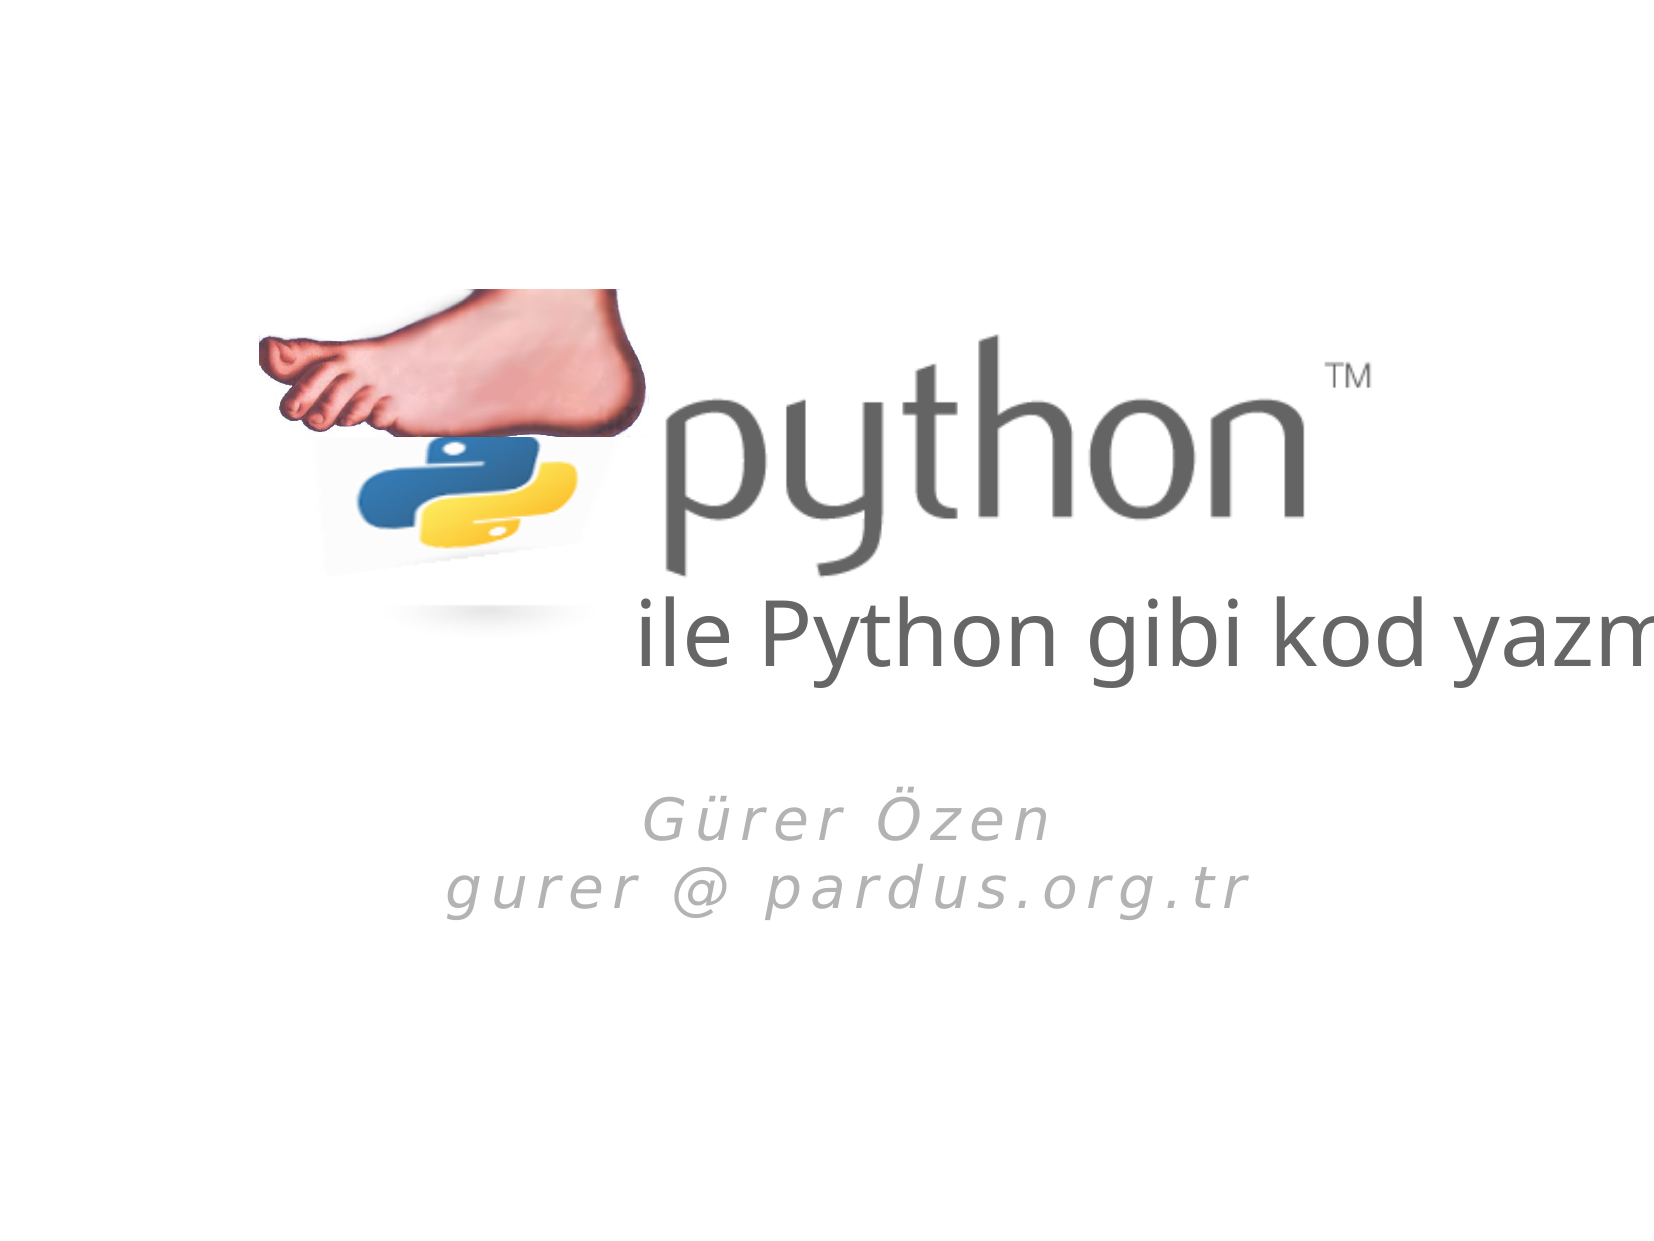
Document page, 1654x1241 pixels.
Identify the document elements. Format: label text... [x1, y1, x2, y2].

text_box ile Python gibi kod yazma [620, 561, 1348, 675]
text_box Gürer Özen gurer @ pardus.org.tr [431, 779, 1262, 930]
picture [200, 274, 1469, 703]
